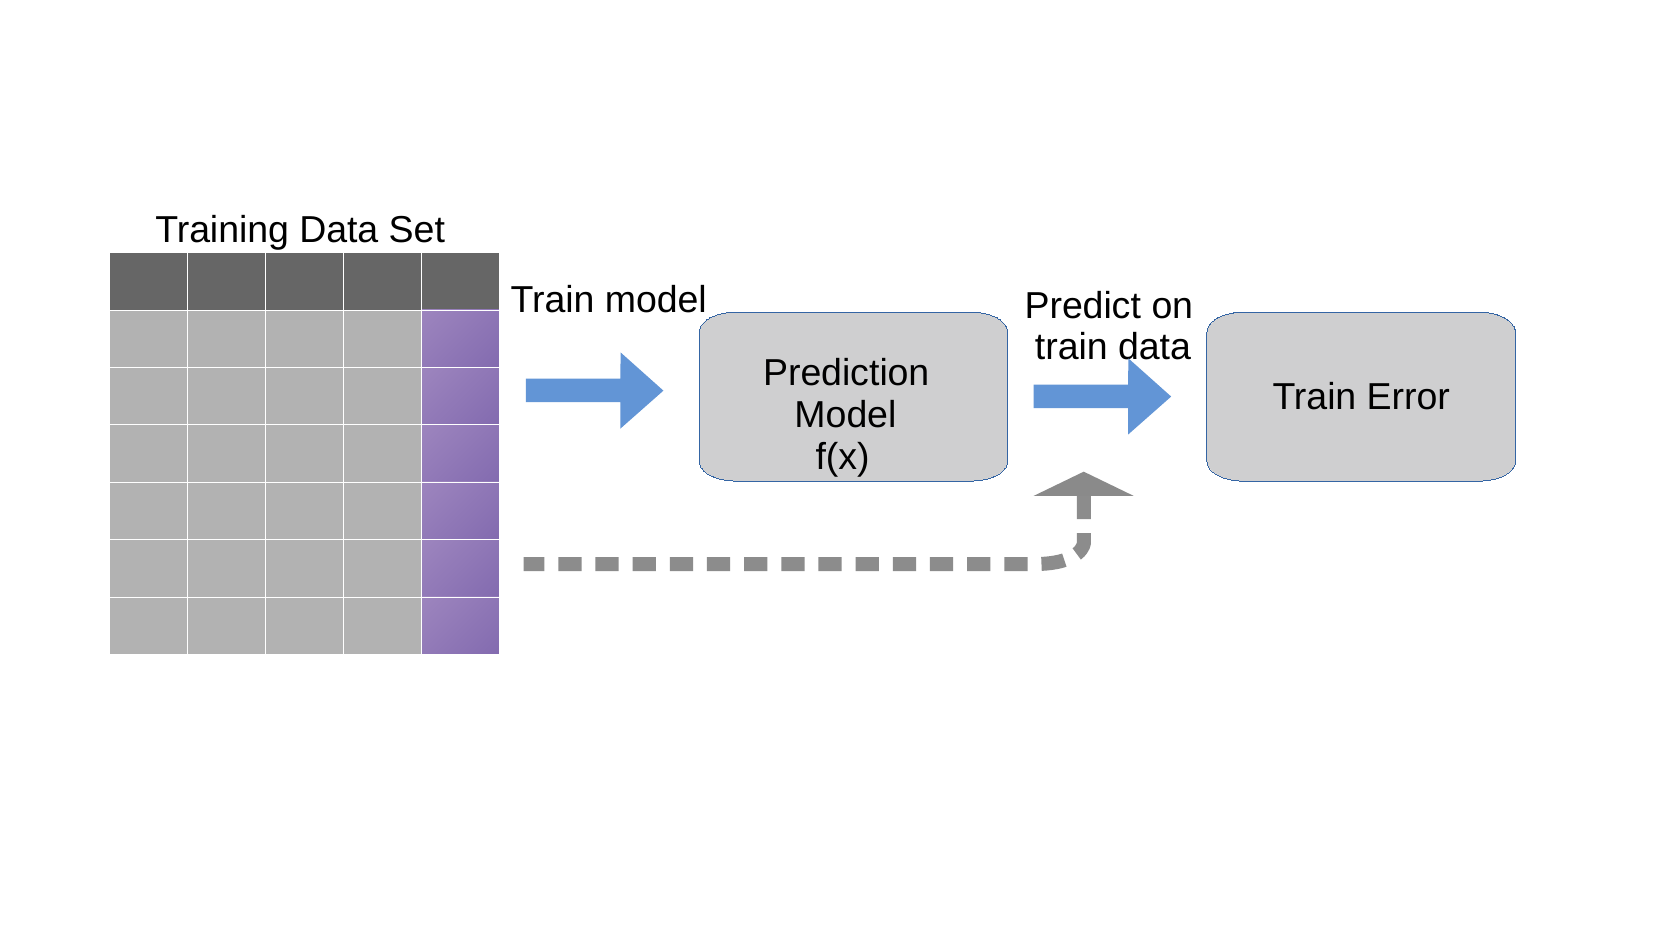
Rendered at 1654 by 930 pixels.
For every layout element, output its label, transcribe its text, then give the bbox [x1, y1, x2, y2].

text_box Training Data Set [140, 201, 477, 252]
picture [522, 348, 668, 434]
text_box Prediction Model f(x) [748, 344, 968, 465]
table_header [188, 253, 265, 310]
table_cell [344, 311, 421, 367]
table_cell [422, 425, 499, 482]
table_cell [110, 598, 187, 654]
table_cell [110, 311, 187, 367]
table_cell [110, 425, 187, 482]
table_cell [110, 368, 187, 424]
text_box Predict on train data [999, 276, 1236, 363]
table_header [344, 253, 421, 310]
table_cell [266, 598, 343, 654]
picture [1029, 353, 1175, 439]
table_cell [422, 311, 499, 367]
table_cell [188, 311, 265, 367]
picture [521, 468, 1137, 574]
text_box [699, 312, 1008, 468]
table_cell [266, 483, 343, 539]
table_cell [344, 598, 421, 654]
table_cell [422, 483, 499, 539]
table_cell [188, 368, 265, 424]
table_cell [188, 540, 265, 597]
text_box Train model [495, 270, 732, 321]
table_cell [110, 483, 187, 539]
table_cell [188, 598, 265, 654]
table_cell [344, 540, 421, 597]
table_cell [110, 540, 187, 597]
table_cell [344, 368, 421, 424]
table_cell [422, 368, 499, 424]
table_cell [344, 483, 421, 539]
table_cell [266, 311, 343, 367]
table_cell [266, 425, 343, 482]
table_header [110, 253, 187, 310]
table_cell [344, 425, 421, 482]
table_header [266, 253, 343, 310]
table_cell [188, 483, 265, 539]
table_header [422, 253, 499, 310]
text_box Train Error [1206, 312, 1516, 482]
table_cell [422, 540, 499, 597]
table_cell [266, 368, 343, 424]
table_cell [266, 540, 343, 597]
table_cell [188, 425, 265, 482]
table_cell [422, 598, 499, 654]
